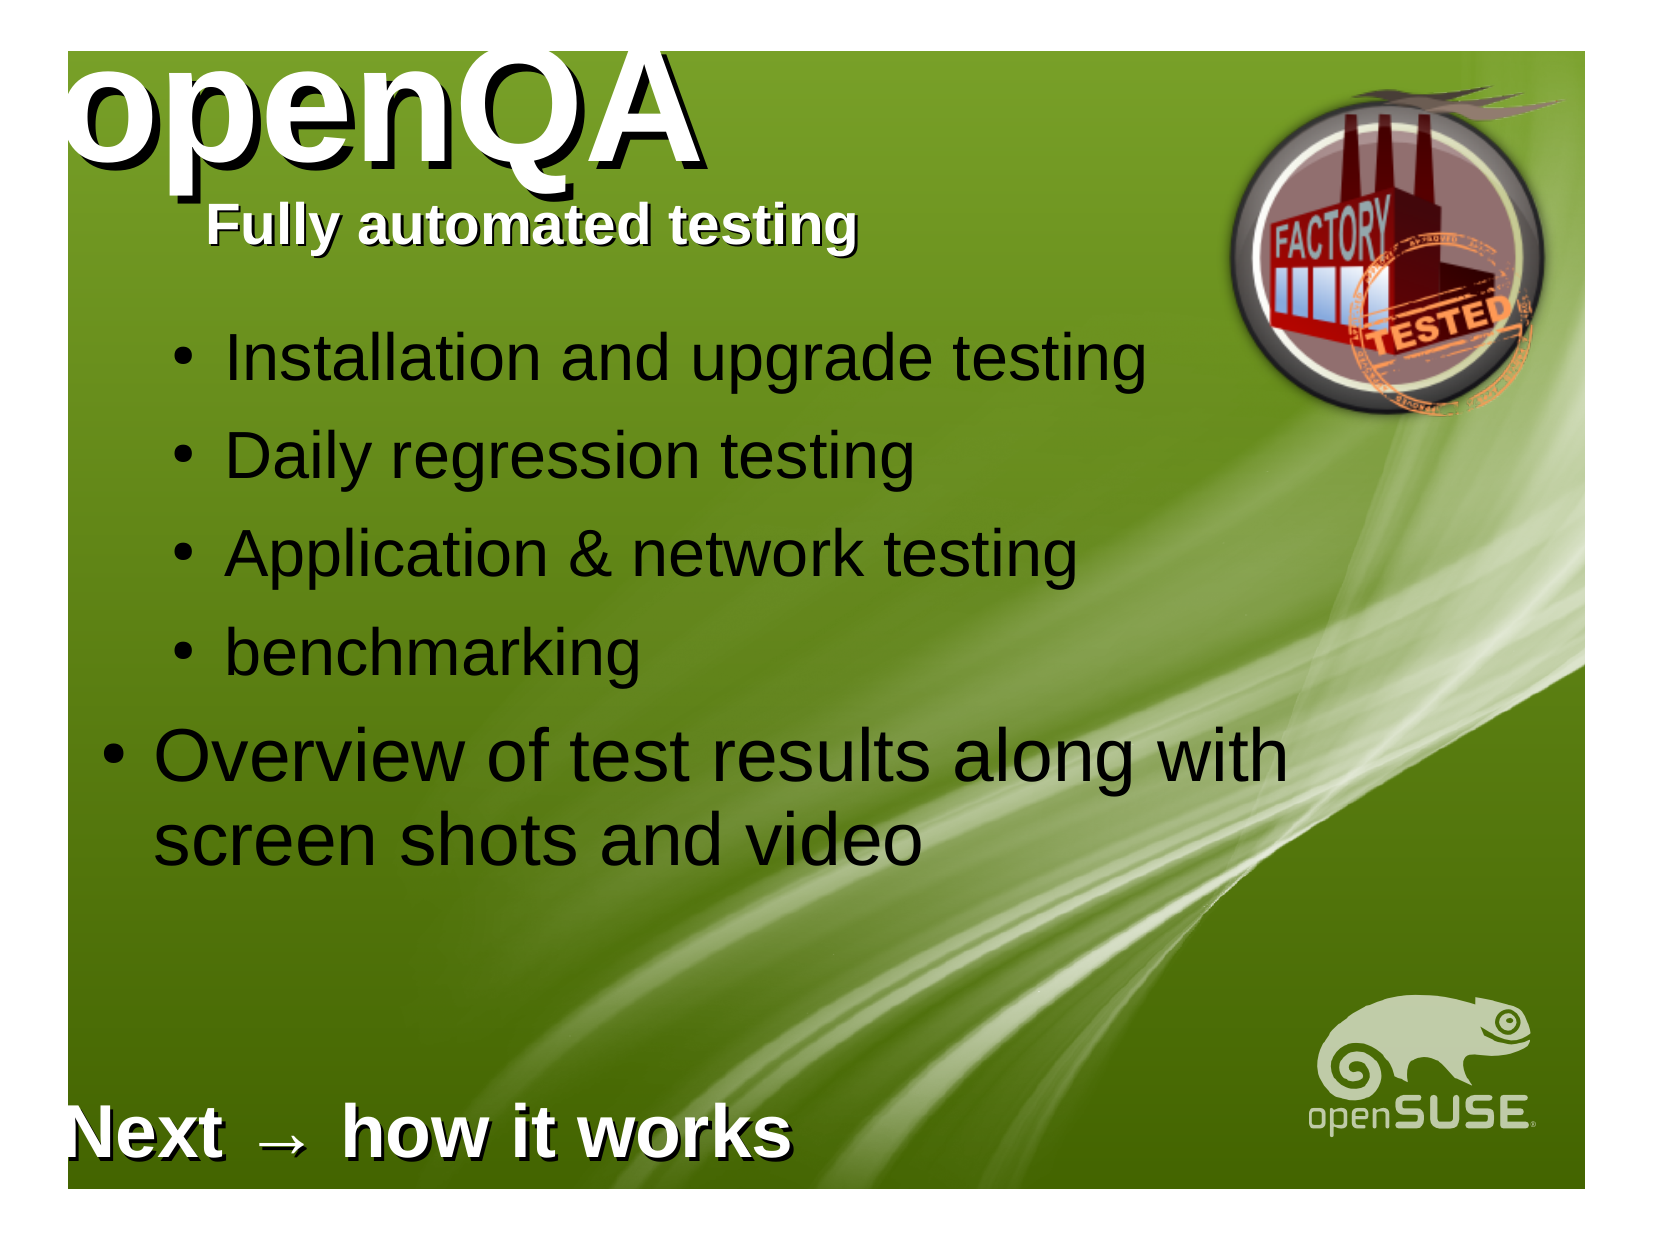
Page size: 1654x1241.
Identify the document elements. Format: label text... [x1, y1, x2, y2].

title Fully automated testing [205, 167, 1106, 281]
title openQA [57, 0, 763, 208]
list Installation and upgrade testing Daily regression testing Application & network testing benchmarking Overview of test results along with screen shots and video [82, 319, 1313, 1028]
title Next → how it works [61, 1028, 1550, 1236]
picture [68, 51, 1585, 1189]
